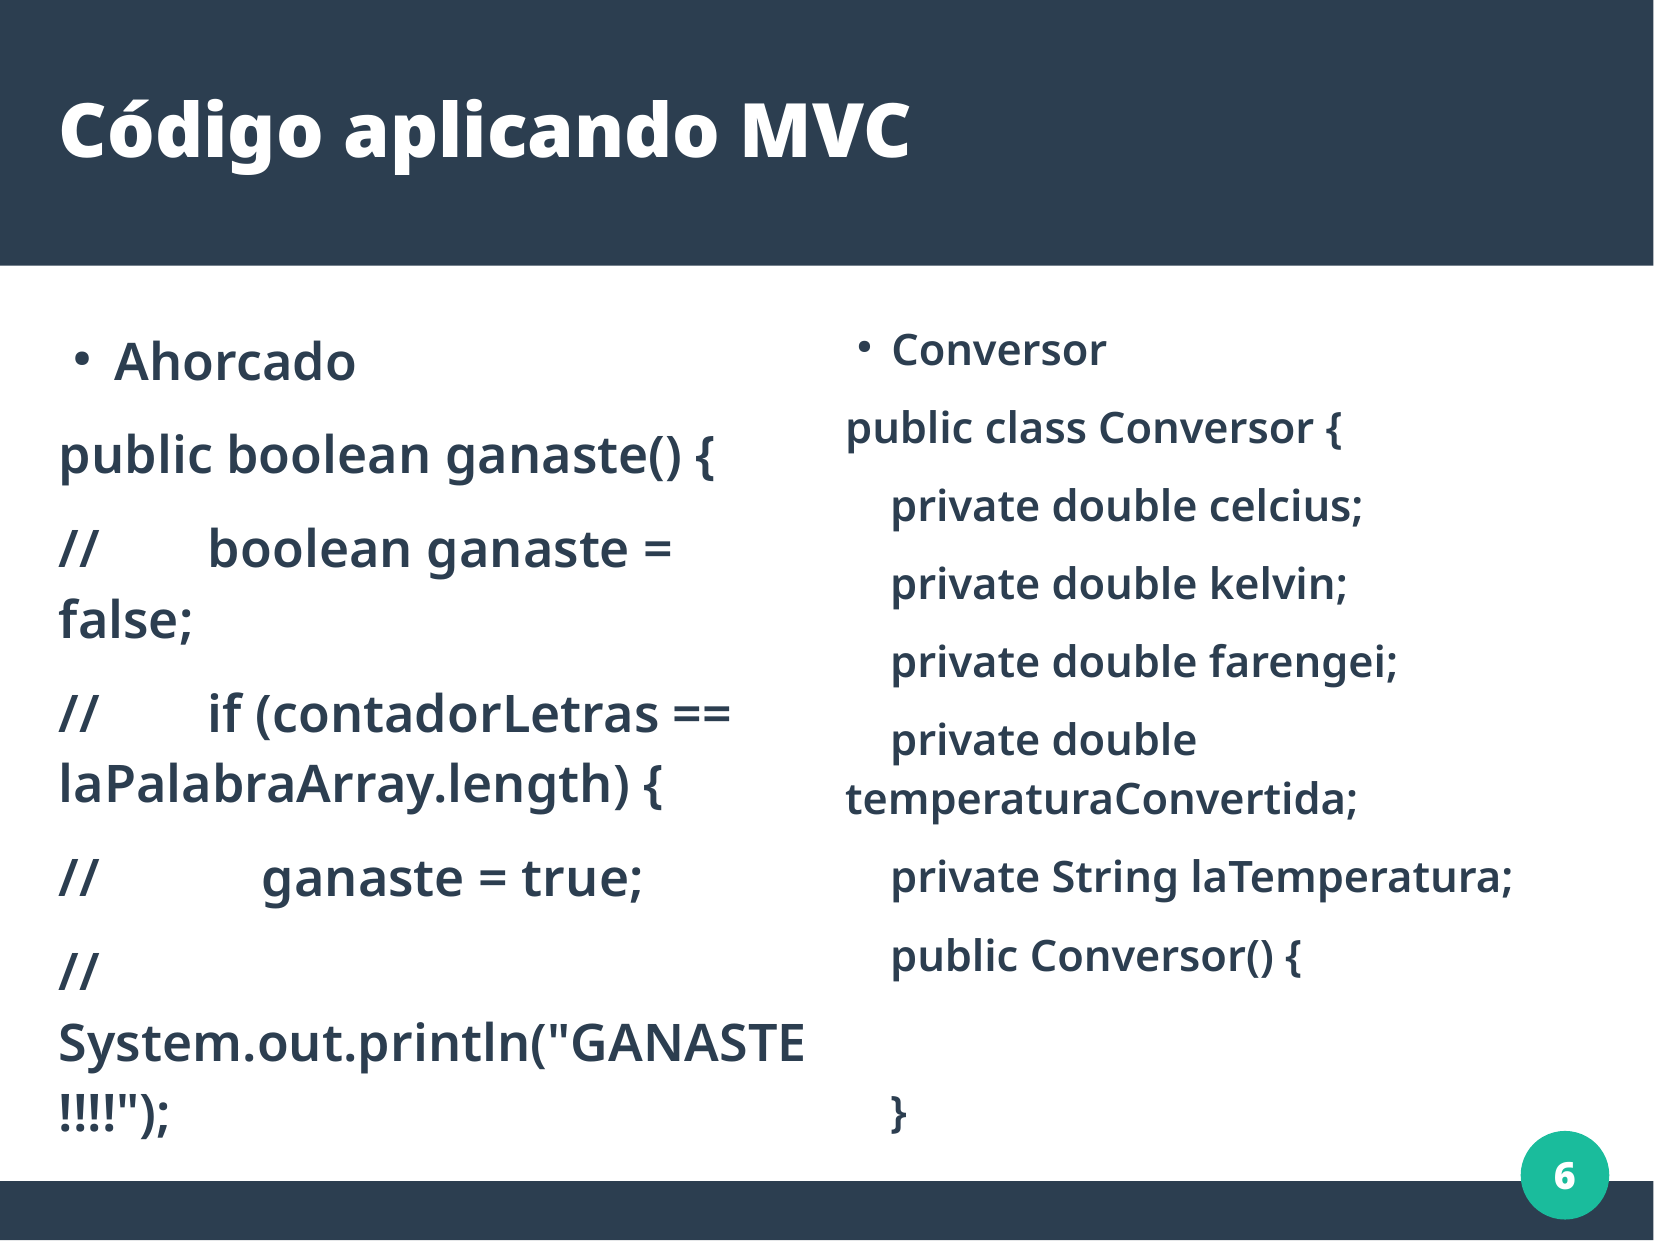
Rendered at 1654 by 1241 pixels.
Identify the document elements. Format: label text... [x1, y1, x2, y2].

title Código aplicando MVC [59, 49, 1595, 207]
list Ahorcado public boolean ganaste() { // boolean ganaste = false; // if (contadorLetras == laPalabraArray.length) { // ganaste = true; // System.out.println("GANASTE!!!!"); [59, 324, 809, 1152]
list Conversor public class Conversor { private double celcius; private double kelvin; private double farengei; private double temperaturaConvertida; private String laTemperatura; public Conversor() { } [845, 318, 1595, 1146]
